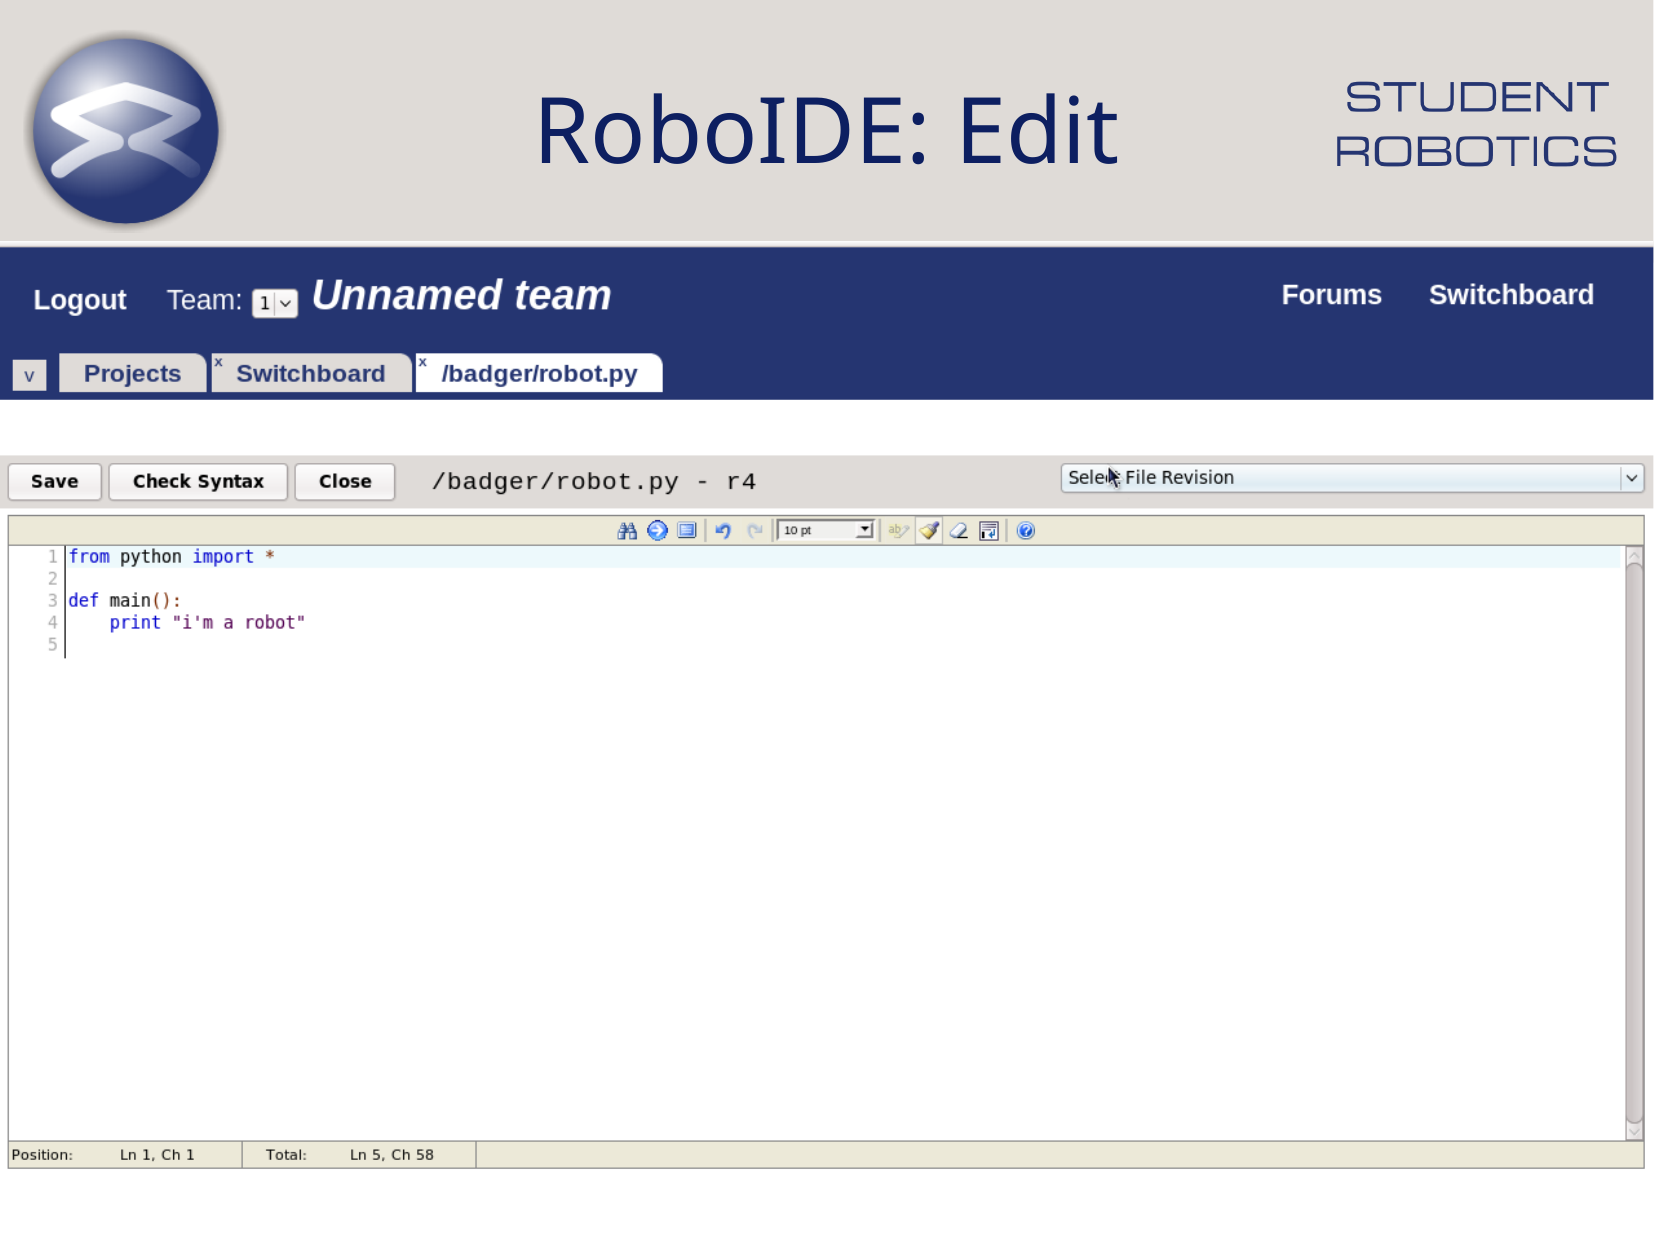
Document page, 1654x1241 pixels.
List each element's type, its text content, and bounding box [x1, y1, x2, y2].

picture [0, 19, 1654, 1241]
title RoboIDE: Edit [82, 7, 1571, 241]
picture [1571, 68, 1633, 174]
